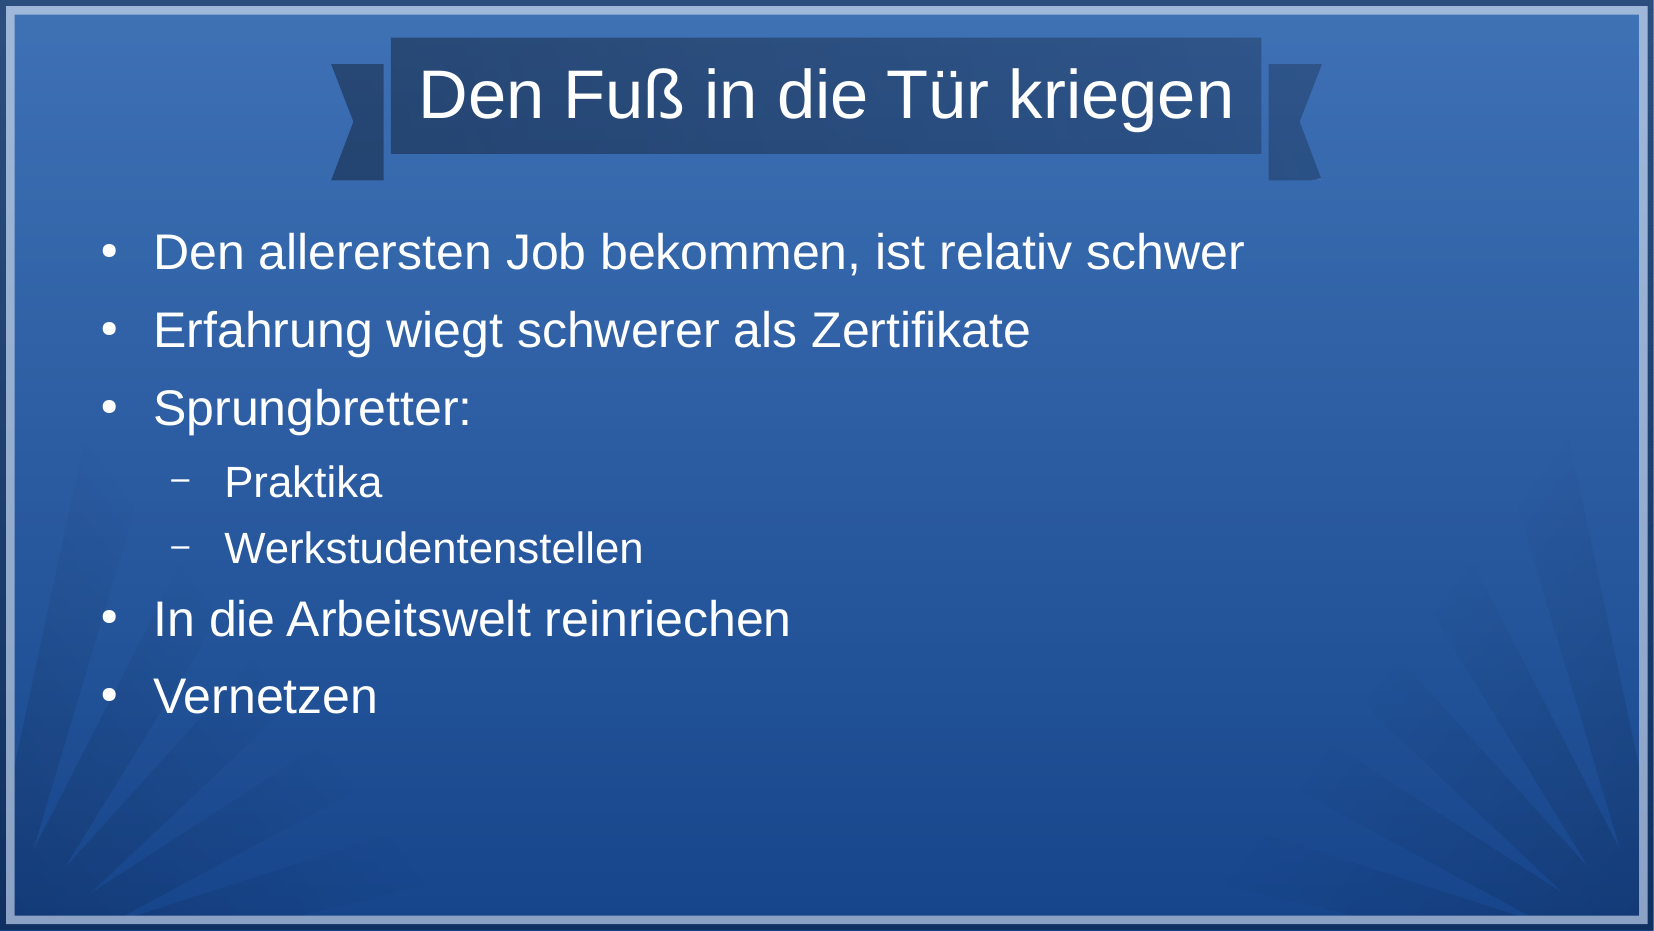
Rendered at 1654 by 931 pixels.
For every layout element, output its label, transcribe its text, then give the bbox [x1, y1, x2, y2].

list Den allerersten Job bekommen, ist relativ schwer Erfahrung wiegt schwerer als Zertifikate Sprungbretter: Praktika Werkstudentenstellen In die Arbeitswelt reinriechen Vernetzen [82, 224, 1571, 848]
title Den Fuß in die Tür kriegen [389, 35, 1264, 154]
